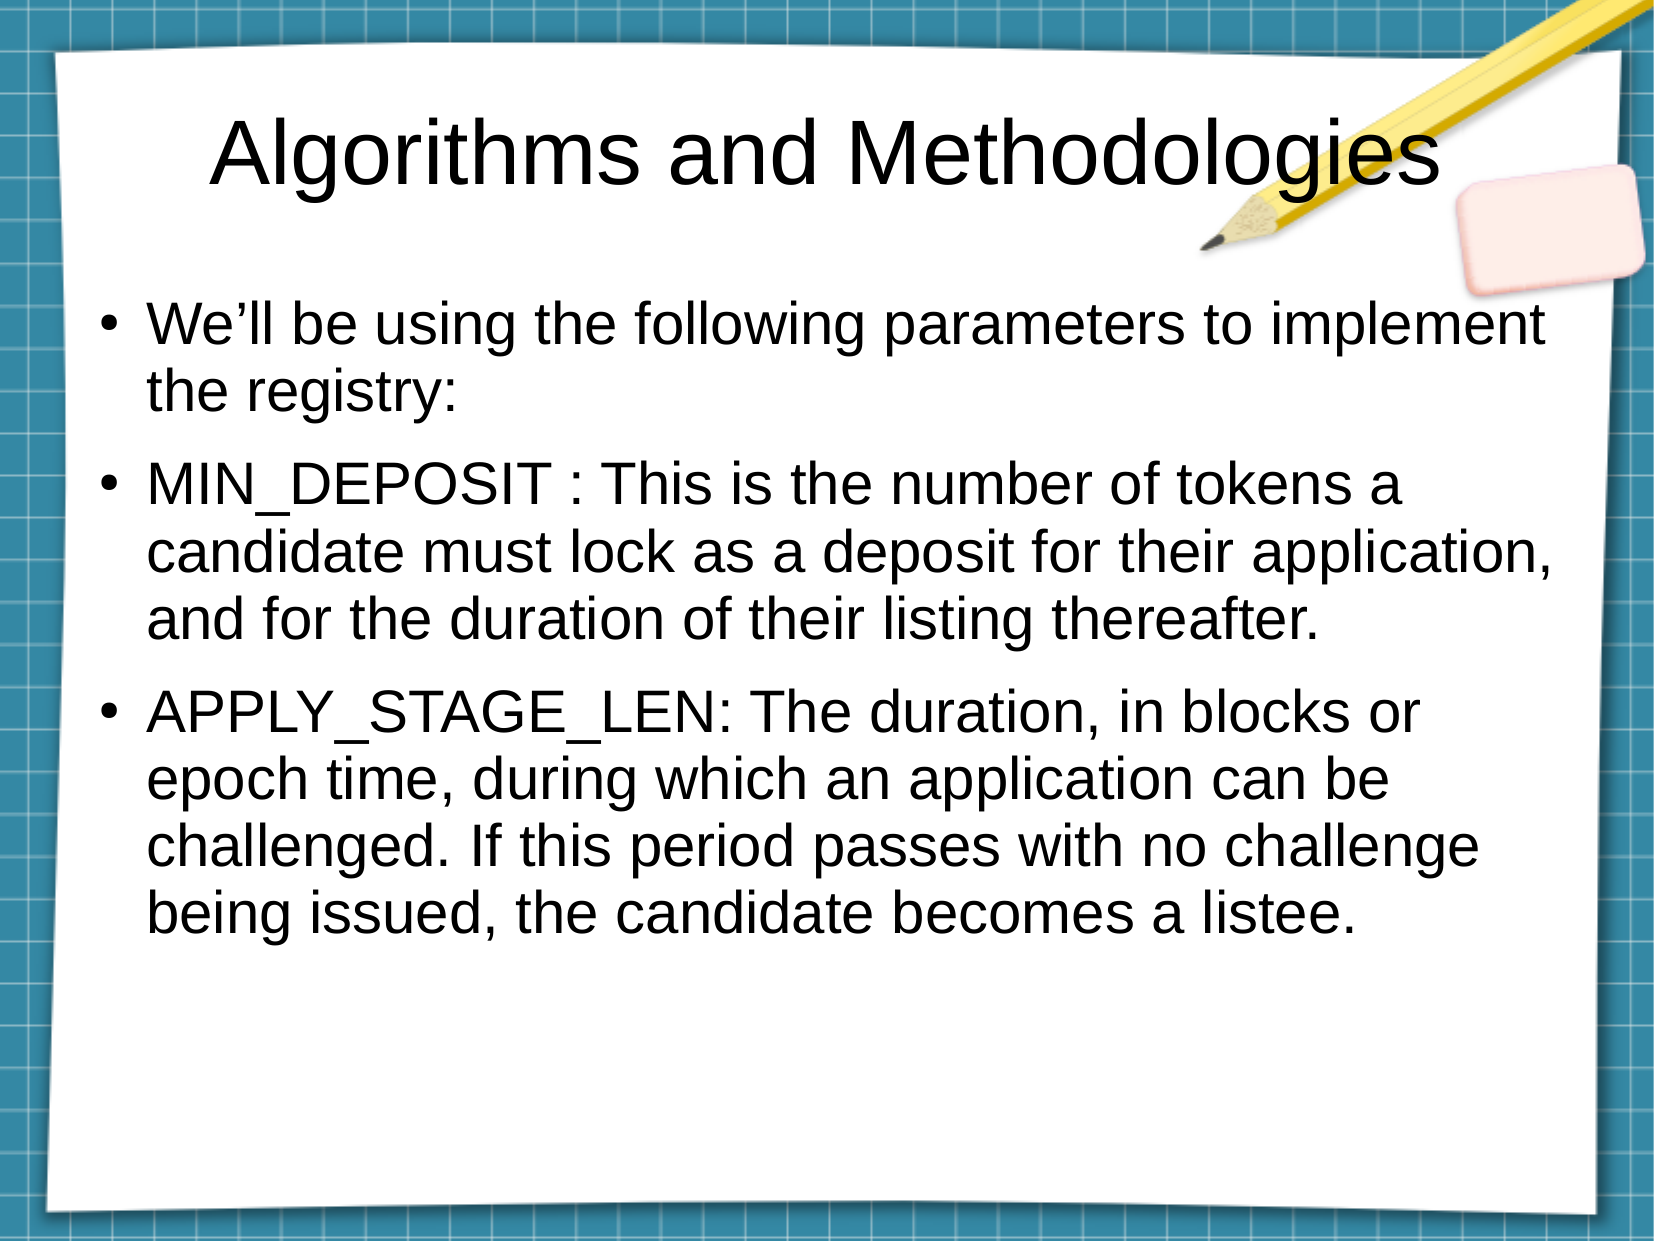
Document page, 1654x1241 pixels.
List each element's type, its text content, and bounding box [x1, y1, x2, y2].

title Algorithms and Methodologies [82, 49, 1571, 257]
list We’ll be using the following parameters to implement the registry: MIN_DEPOSIT : This is the number of tokens a candidate must lock as a deposit for their application, and for the duration of their listing thereafter. APPLY_STAGE_LEN: The duration, in blocks or epoch time, during which an application can be challenged. If this period passes with no challenge being issued, the candidate becomes a listee. [82, 290, 1571, 1010]
picture [0, 0, 1654, 1241]
